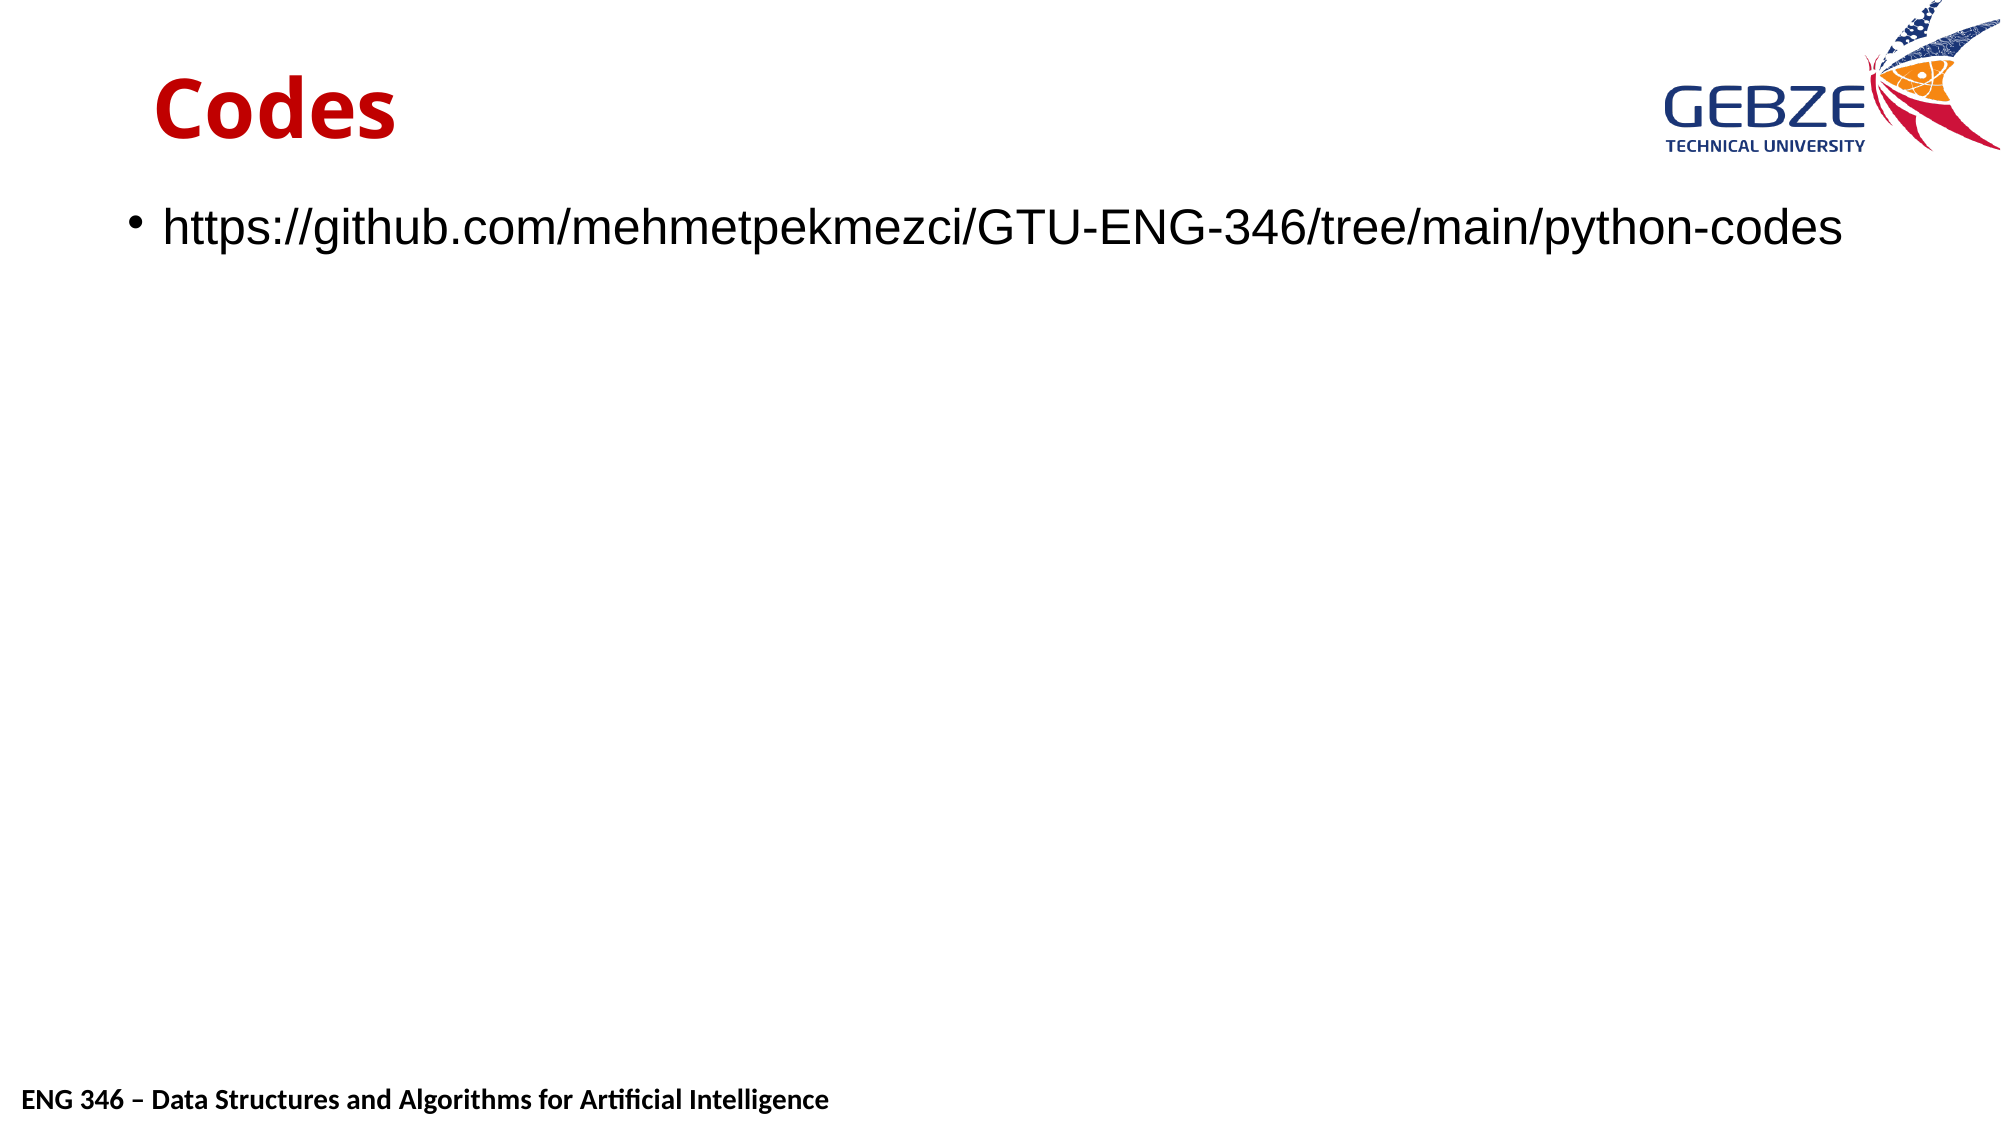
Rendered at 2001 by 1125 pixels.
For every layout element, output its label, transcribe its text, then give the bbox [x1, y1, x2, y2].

title Codes [137, 59, 1650, 165]
picture [1665, 0, 2001, 152]
text_box https://github.com/mehmetpekmezci/GTU-ENG-346/tree/main/python-codes [112, 187, 1950, 1012]
